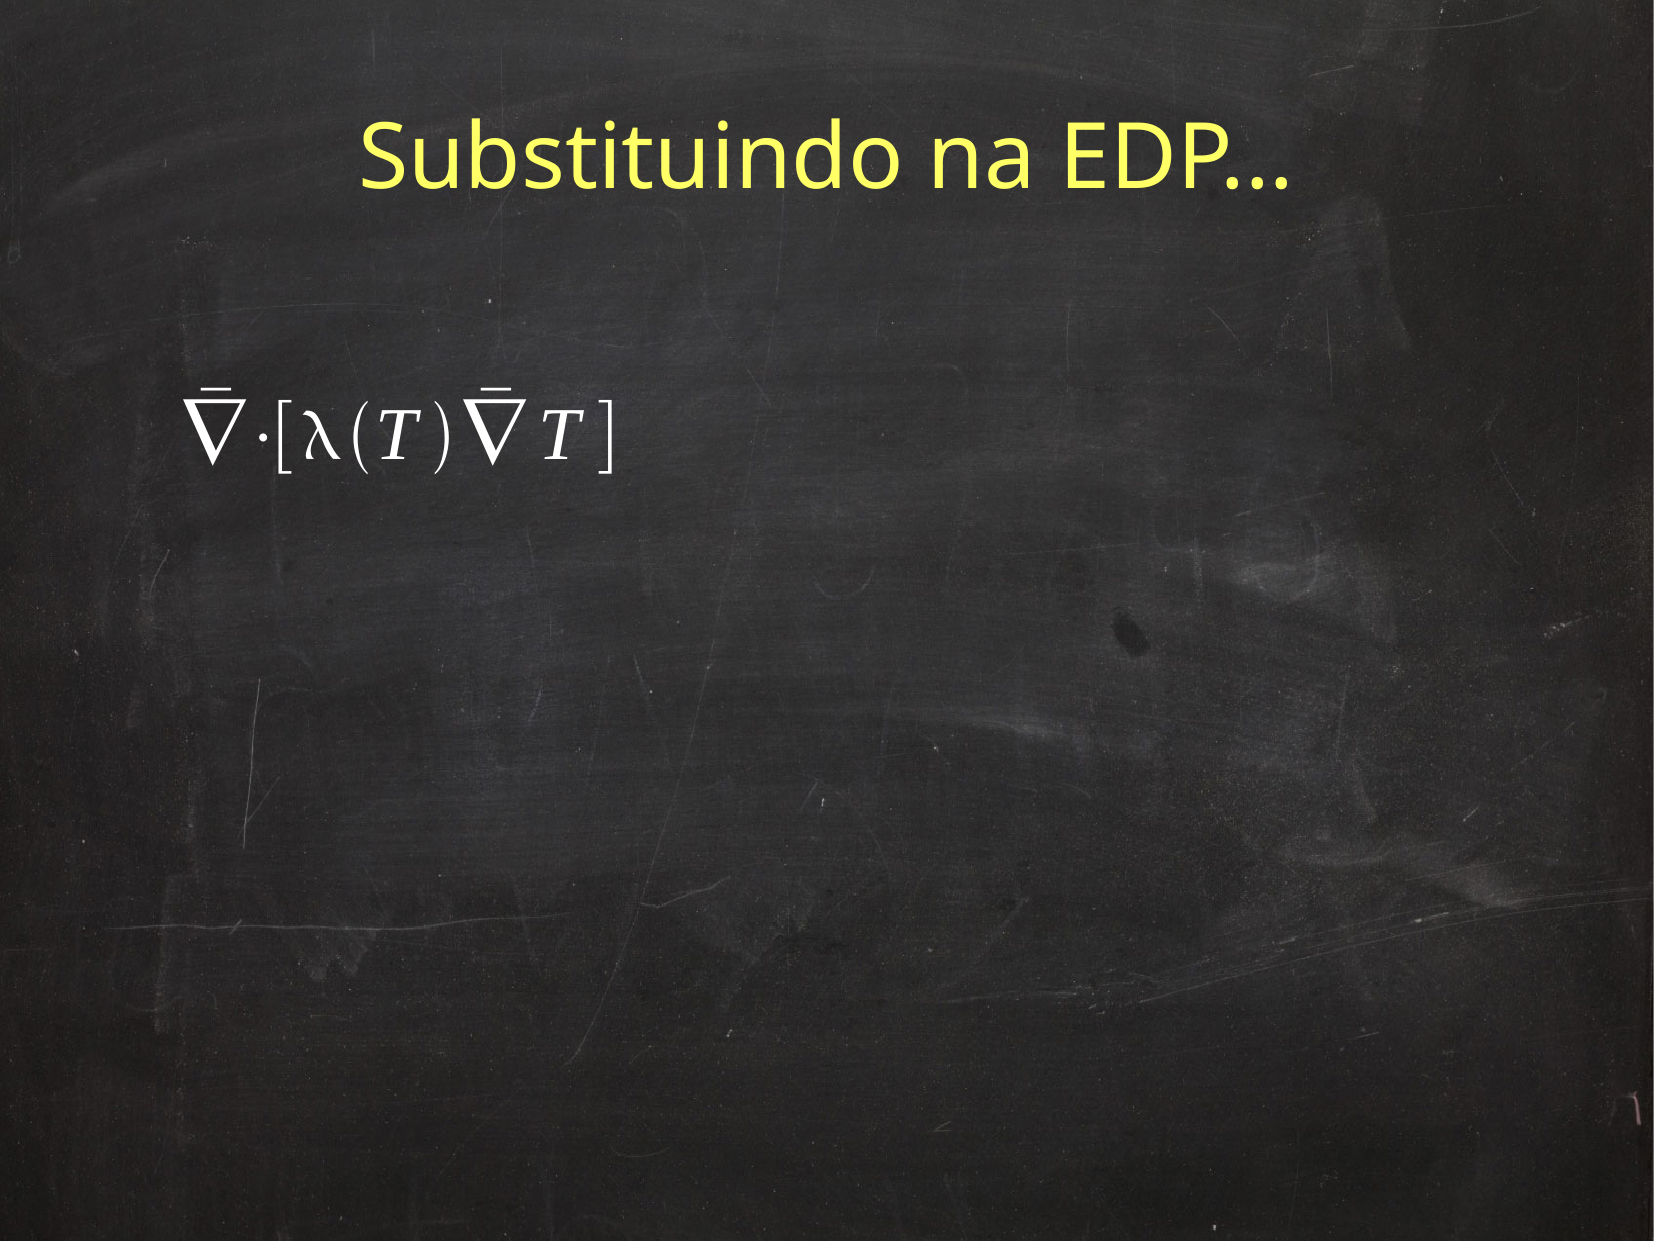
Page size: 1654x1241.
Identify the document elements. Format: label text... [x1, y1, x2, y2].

title Substituindo na EDP... [82, 56, 1571, 250]
chart [174, 384, 624, 478]
picture [0, 0, 1654, 1241]
